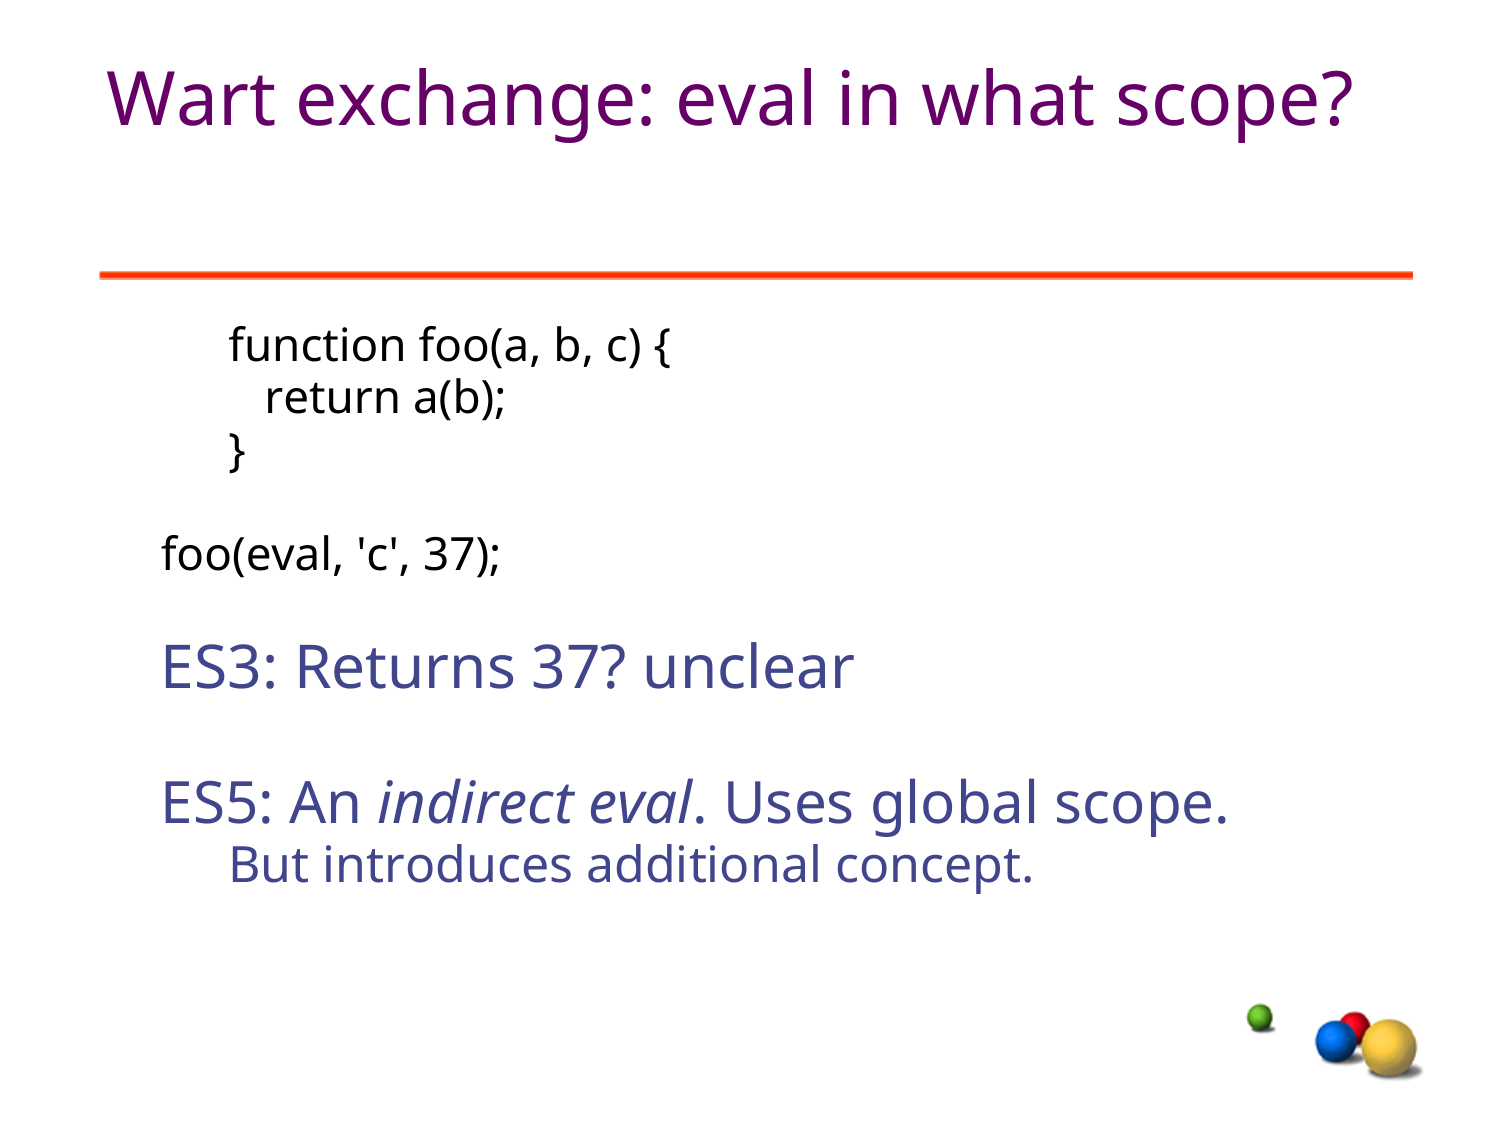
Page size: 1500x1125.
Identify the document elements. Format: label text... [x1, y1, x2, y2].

subtitle function foo(a, b, c) { return a(b); } foo(eval, 'c', 37); ES3: Returns 37? unclear ES5: An indirect eval. Uses global scope. But introduces additional concept. [144, 320, 1407, 981]
title Wart exchange: eval in what scope? [106, 57, 1369, 231]
picture [1224, 999, 1449, 1083]
picture [99, 271, 1413, 280]
